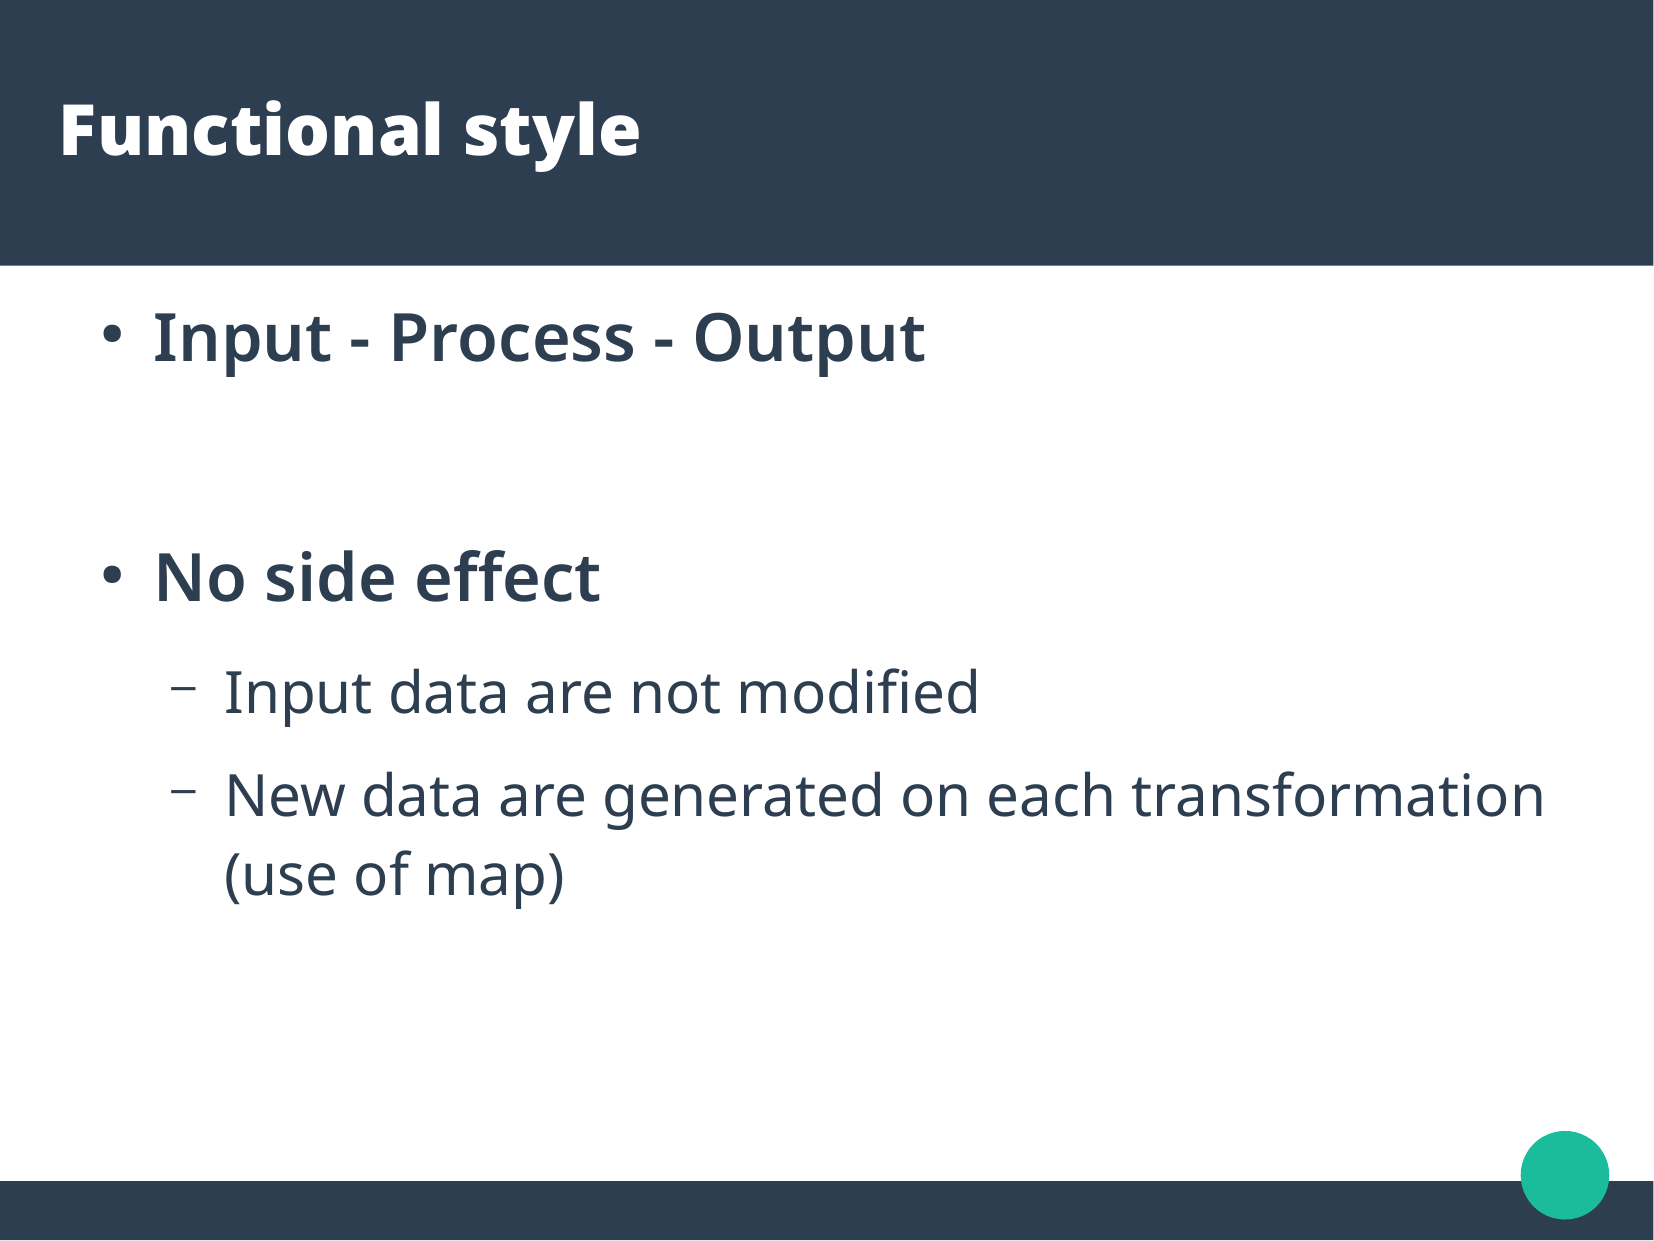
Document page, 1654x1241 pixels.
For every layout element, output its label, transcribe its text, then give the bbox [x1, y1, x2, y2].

title Functional style [59, 49, 1595, 207]
list Input - Process - Output No side effect Input data are not modified New data are generated on each transformation (use of map) [82, 290, 1571, 1010]
